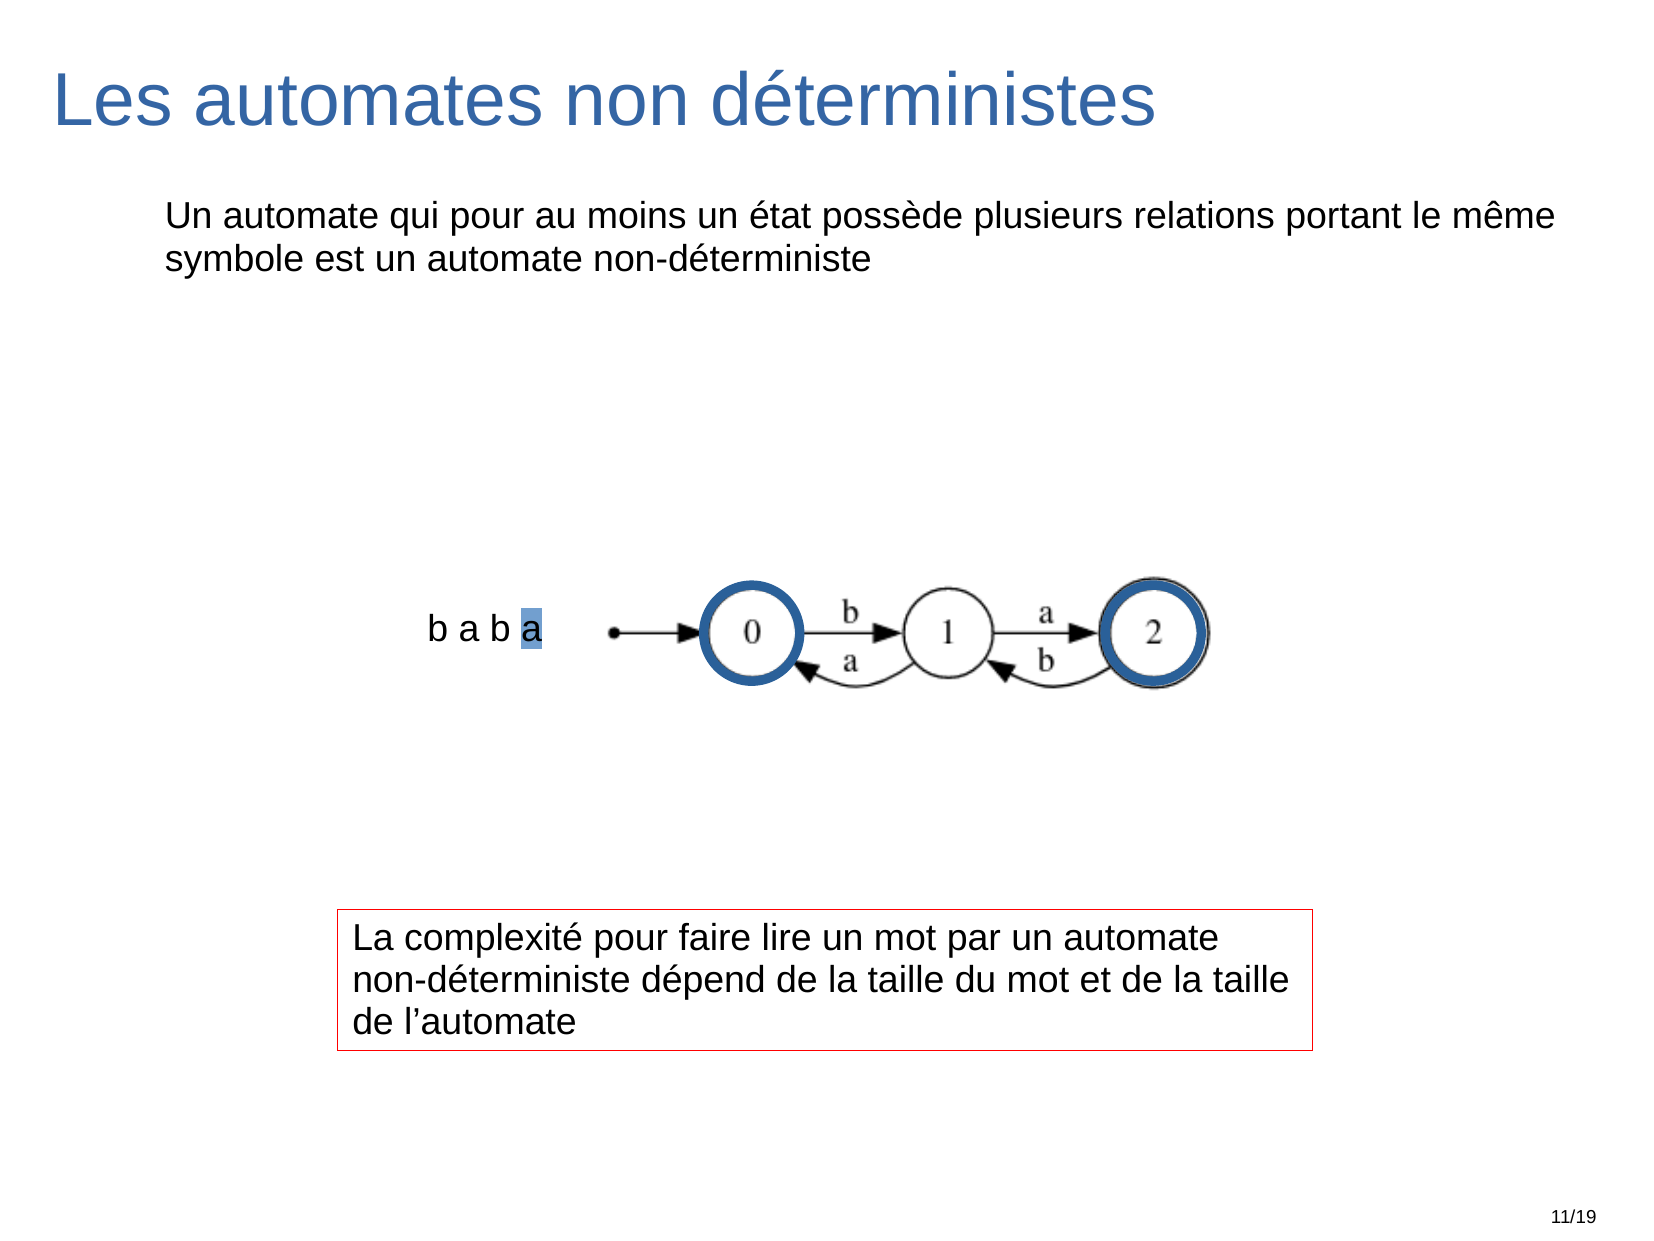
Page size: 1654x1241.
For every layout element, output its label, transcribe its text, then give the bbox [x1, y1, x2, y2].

text_box 11/19 [1536, 1198, 1613, 1235]
picture [562, 512, 1248, 751]
text_box b a b a [412, 600, 556, 657]
text_box Les automates non déterministes [37, 50, 1238, 151]
text_box La complexité pour faire lire un mot par un automate non-déterministe dépend de la taille du mot et de la taille de l’automate [337, 909, 1313, 1051]
text_box Un automate qui pour au moins un état possède plusieurs relations portant le même symbole est un automate non-déterministe [150, 187, 1613, 287]
